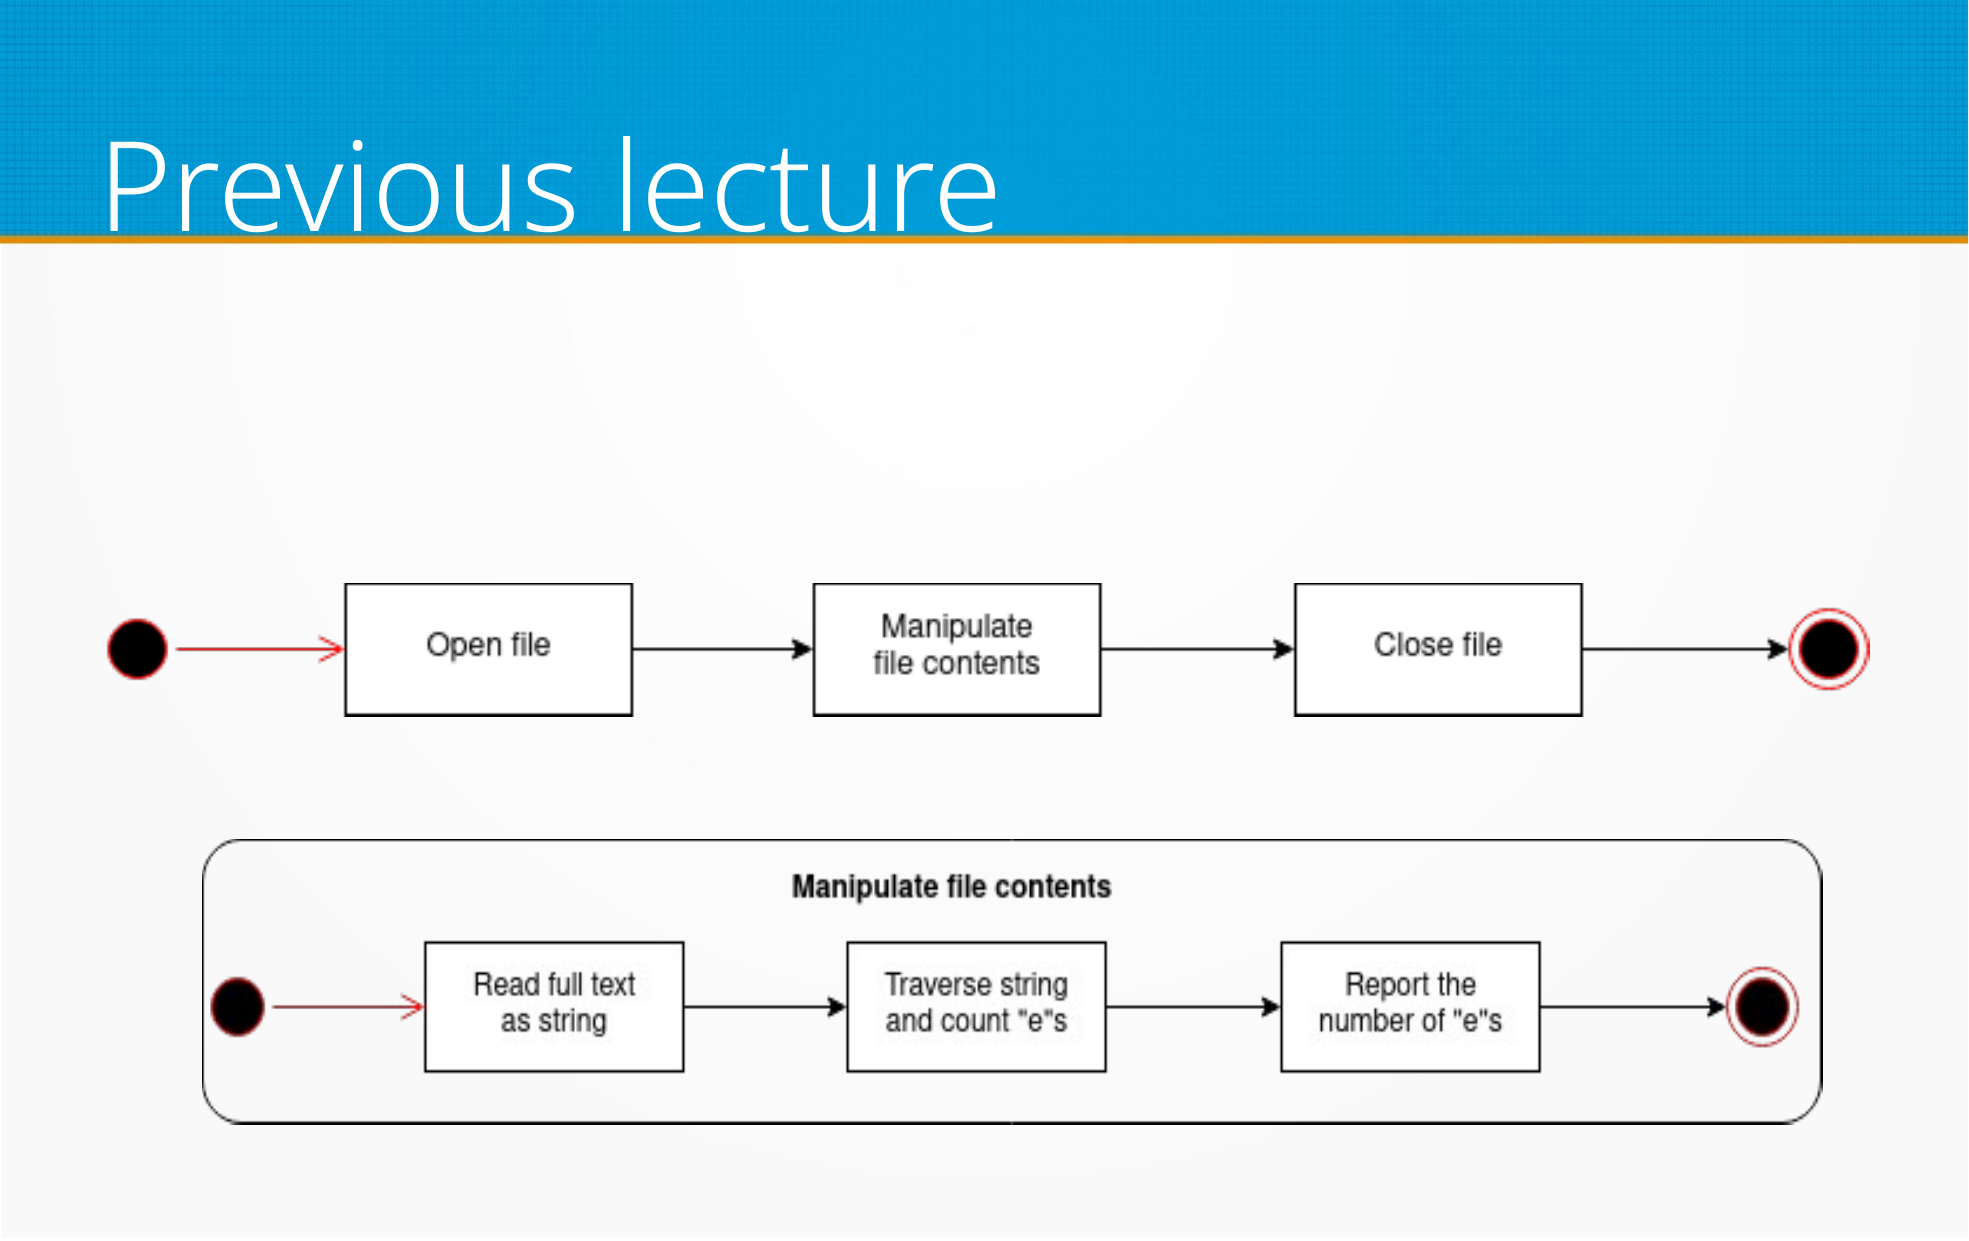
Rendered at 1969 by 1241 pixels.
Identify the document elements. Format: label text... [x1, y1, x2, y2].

picture [0, 233, 1969, 1241]
title Previous lecture [98, 49, 1870, 257]
